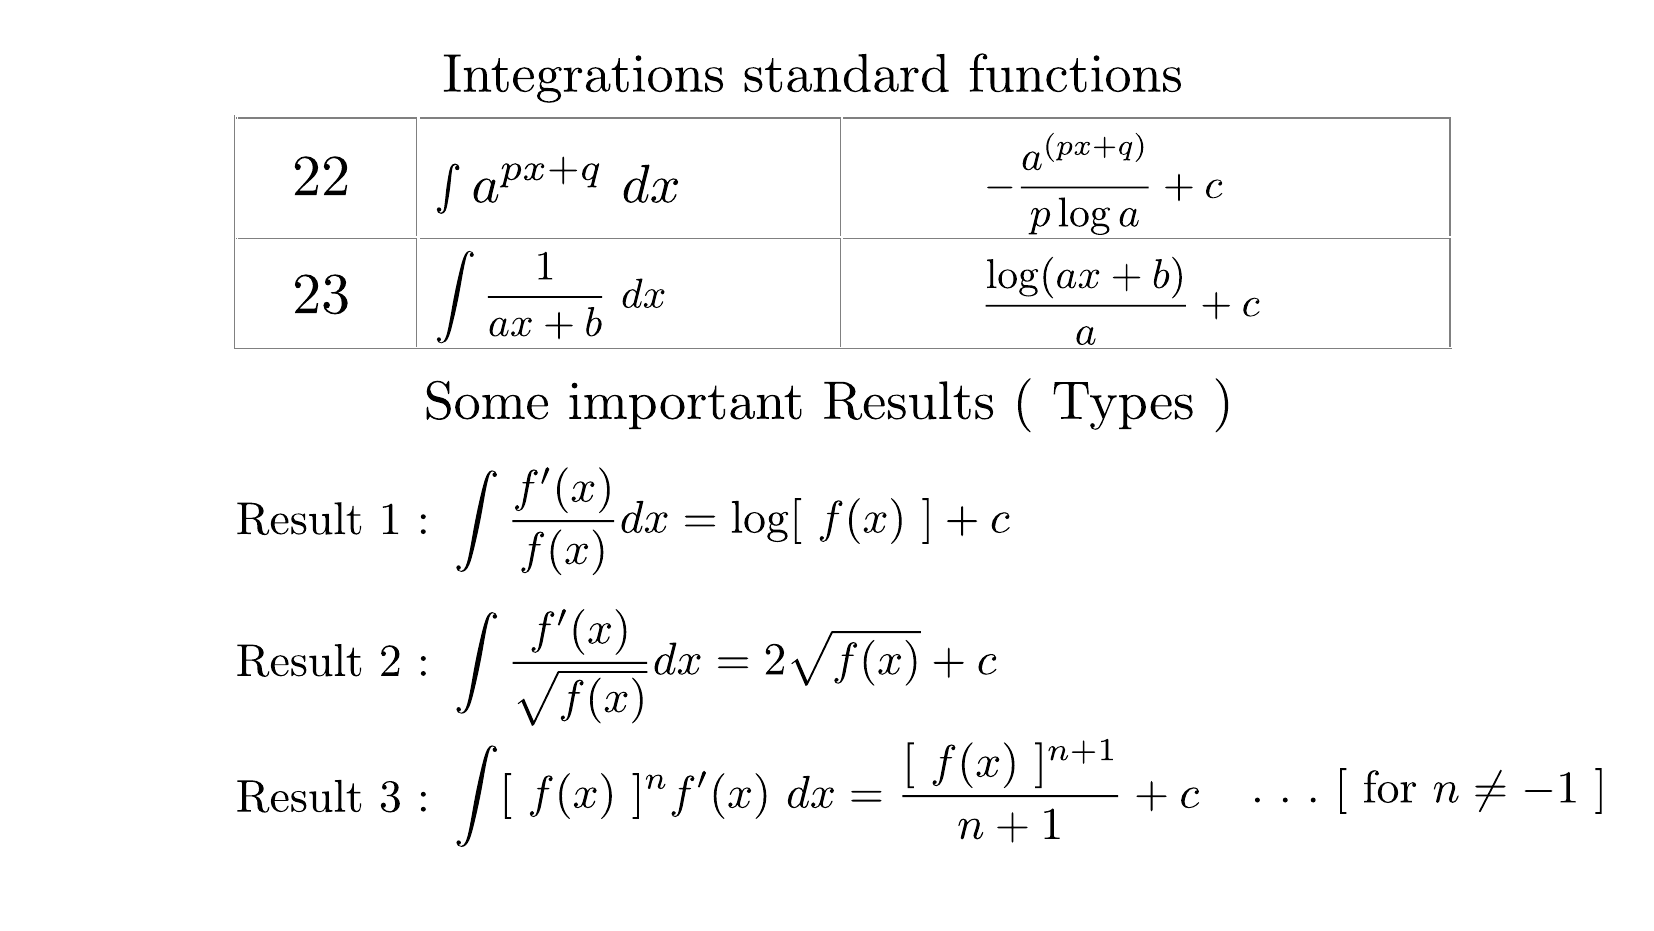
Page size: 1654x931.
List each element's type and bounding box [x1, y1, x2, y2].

table_cell [420, 239, 840, 345]
text_box [237, 502, 426, 536]
table_header [843, 119, 1449, 236]
text_box [443, 53, 1181, 103]
text_box [436, 250, 665, 344]
text_box [436, 156, 679, 214]
text_box [985, 256, 1260, 346]
text_box [985, 132, 1223, 235]
text_box [237, 643, 426, 677]
text_box [456, 608, 997, 726]
table_header [238, 119, 416, 236]
text_box [294, 274, 348, 315]
text_box [426, 378, 1229, 433]
text_box [294, 156, 348, 196]
text_box [456, 467, 1010, 576]
title [47, 37, 1607, 910]
table_header [420, 119, 840, 236]
table_cell [843, 239, 1449, 345]
text_box [237, 779, 426, 813]
text_box [456, 738, 1200, 847]
table_cell [238, 239, 416, 345]
text_box [1253, 768, 1602, 814]
